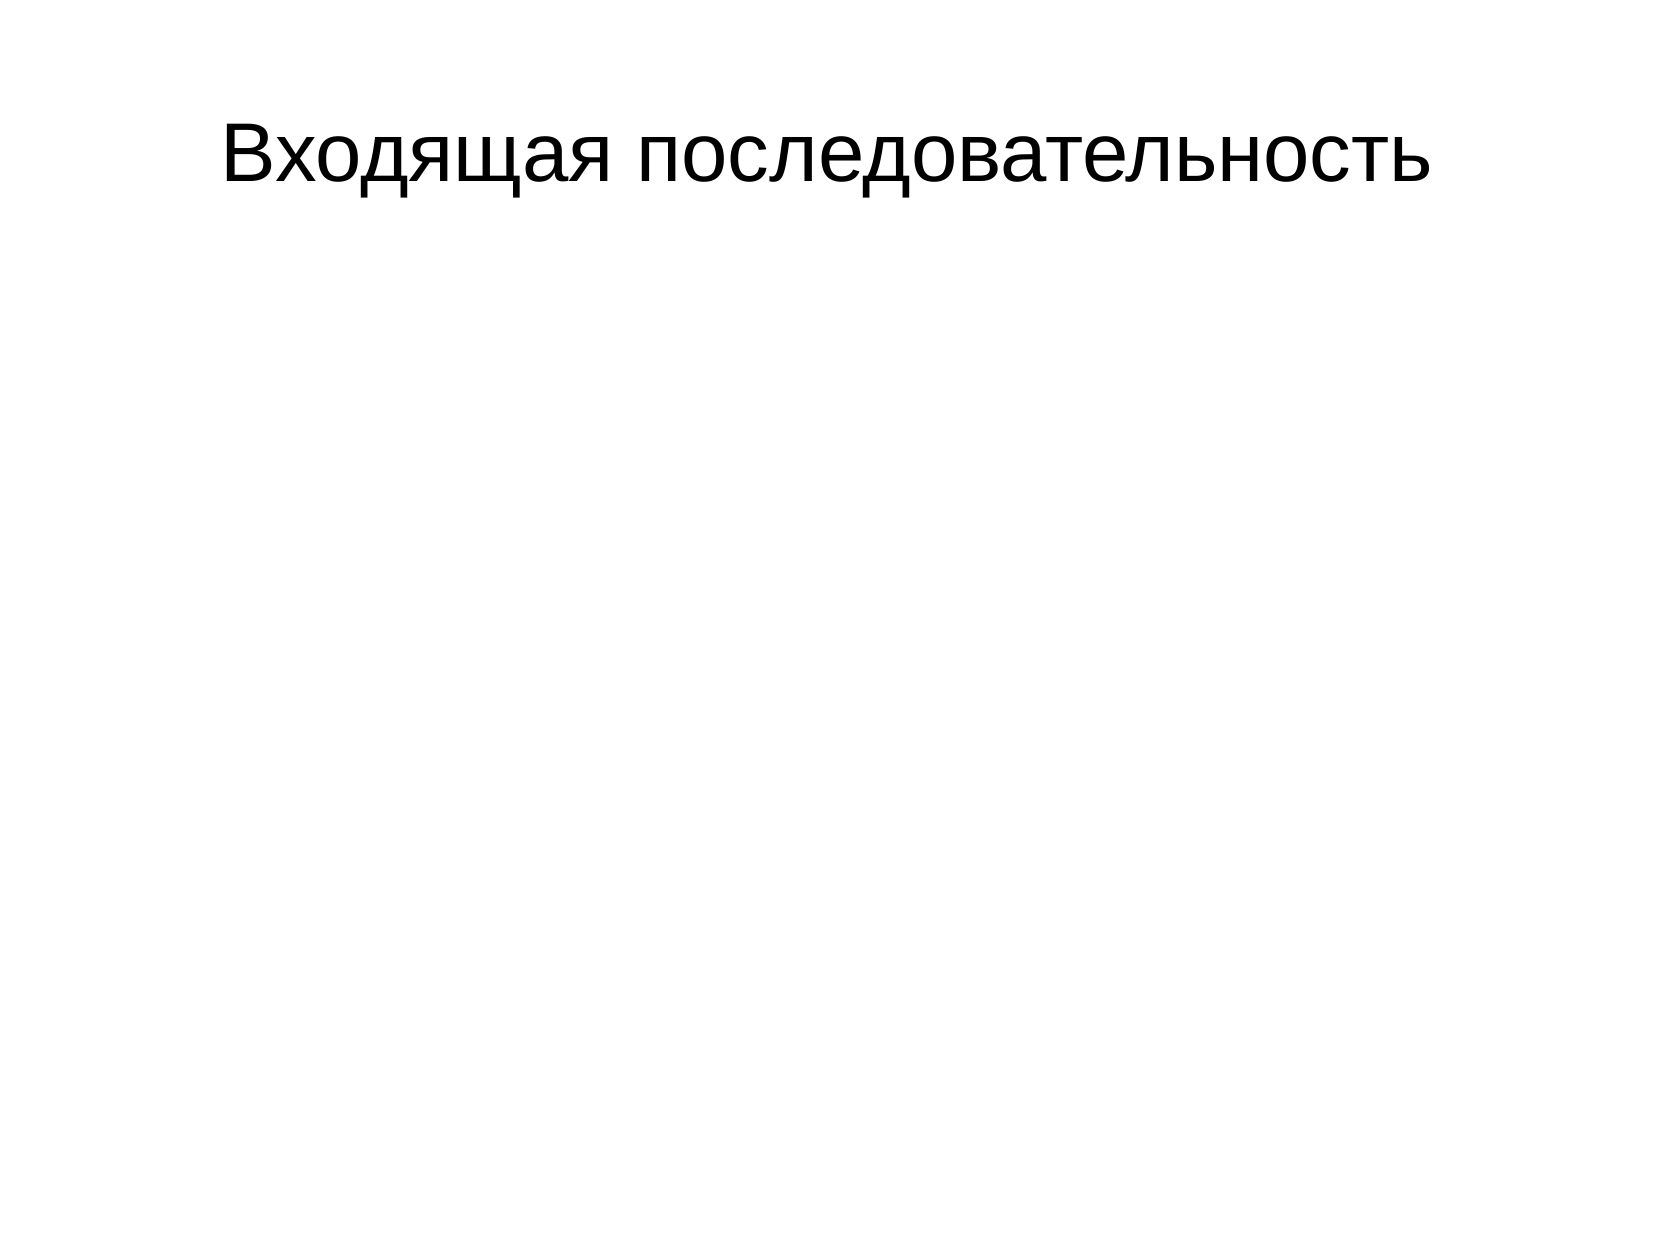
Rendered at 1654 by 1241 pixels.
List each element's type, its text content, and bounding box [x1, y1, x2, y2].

title Входящая последовательность [82, 16, 1571, 290]
